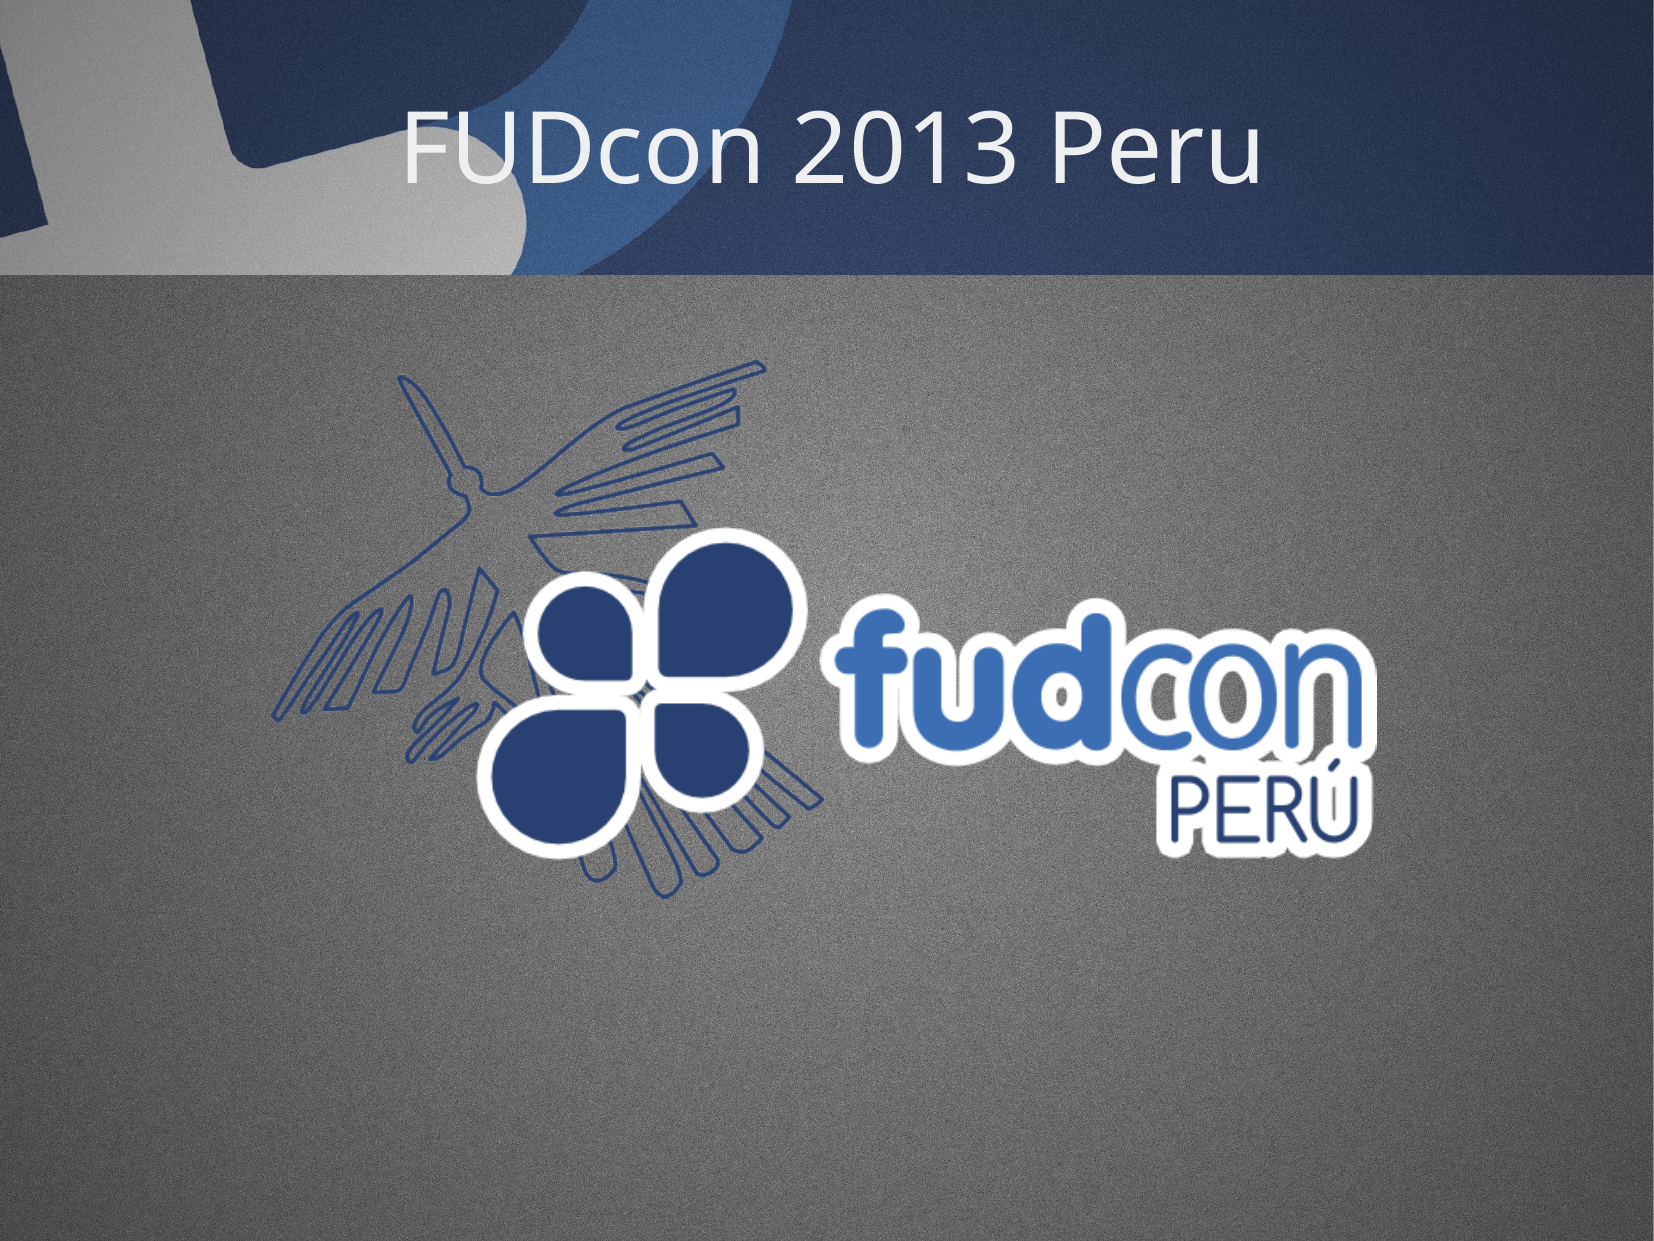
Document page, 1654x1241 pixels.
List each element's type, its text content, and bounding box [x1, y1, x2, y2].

picture [0, 0, 1654, 1241]
text_box FUDcon 2013 Peru [88, 43, 1577, 252]
